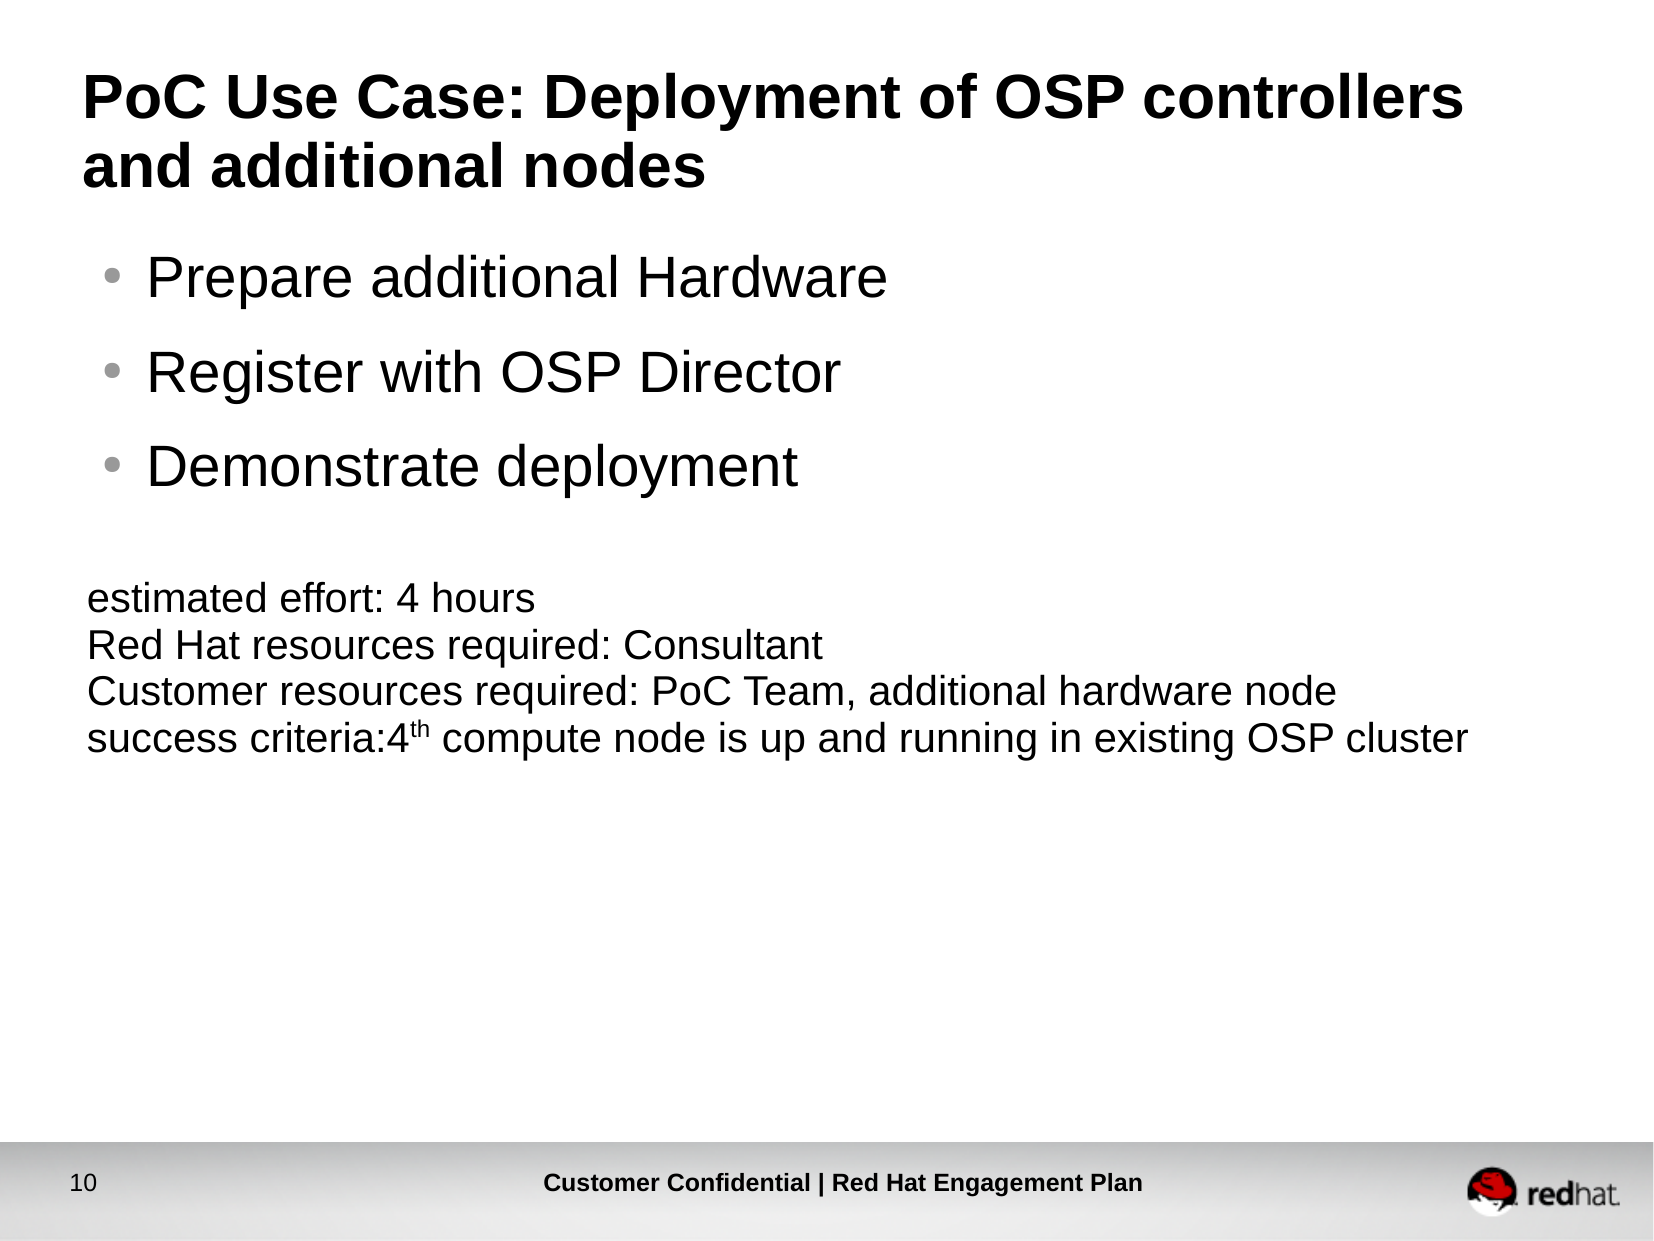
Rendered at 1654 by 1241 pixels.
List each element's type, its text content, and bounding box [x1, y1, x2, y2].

list Prepare additional Hardware Register with OSP Director Demonstrate deployment estimated effort: 4 hours Red Hat resources required: Consultant Customer resources required: PoC Team, additional hardware node success criteria:4th compute node is up and running in existing OSP cluster [86, 244, 1576, 1201]
picture [0, 1142, 1654, 1241]
title PoC Use Case: Deployment of OSP controllers and additional nodes [82, 37, 1571, 226]
